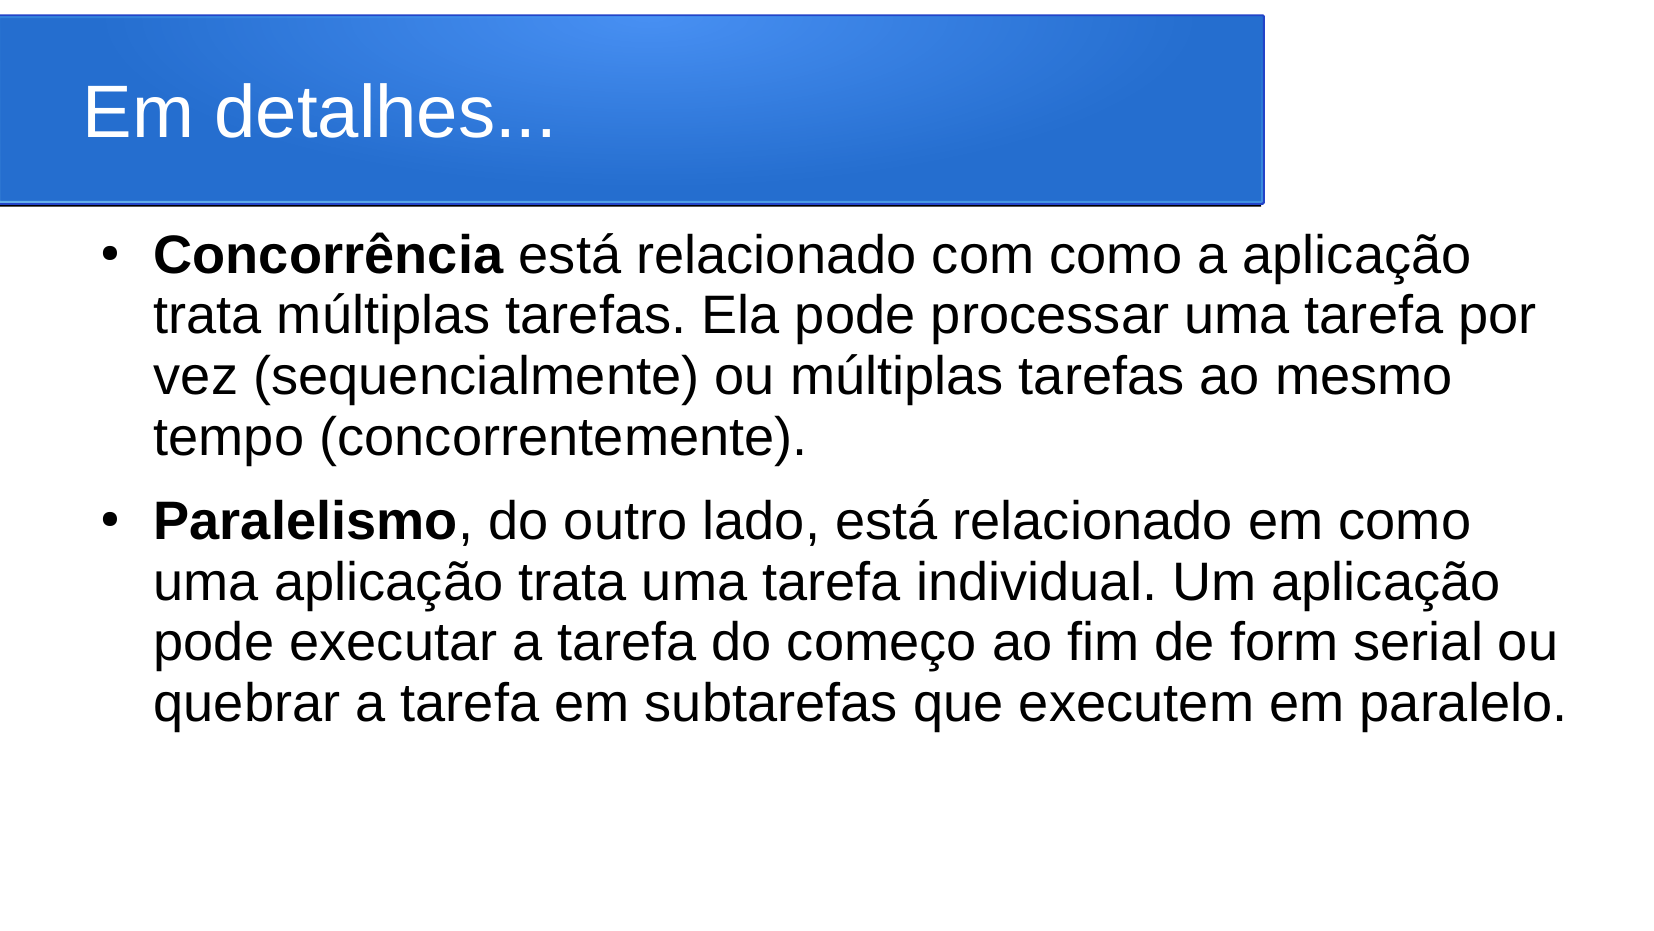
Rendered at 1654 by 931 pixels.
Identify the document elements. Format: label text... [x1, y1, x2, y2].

title Em detalhes... [82, 35, 1235, 189]
list Concorrência está relacionado com como a aplicação trata múltiplas tarefas. Ela pode processar uma tarefa por vez (sequencialmente) ou múltiplas tarefas ao mesmo tempo (concorrentemente). Paralelismo, do outro lado, está relacionado em como uma aplicação trata uma tarefa individual. Um aplicação pode executar a tarefa do começo ao fim de form serial ou quebrar a tarefa em subtarefas que executem em paralelo. [82, 224, 1571, 764]
